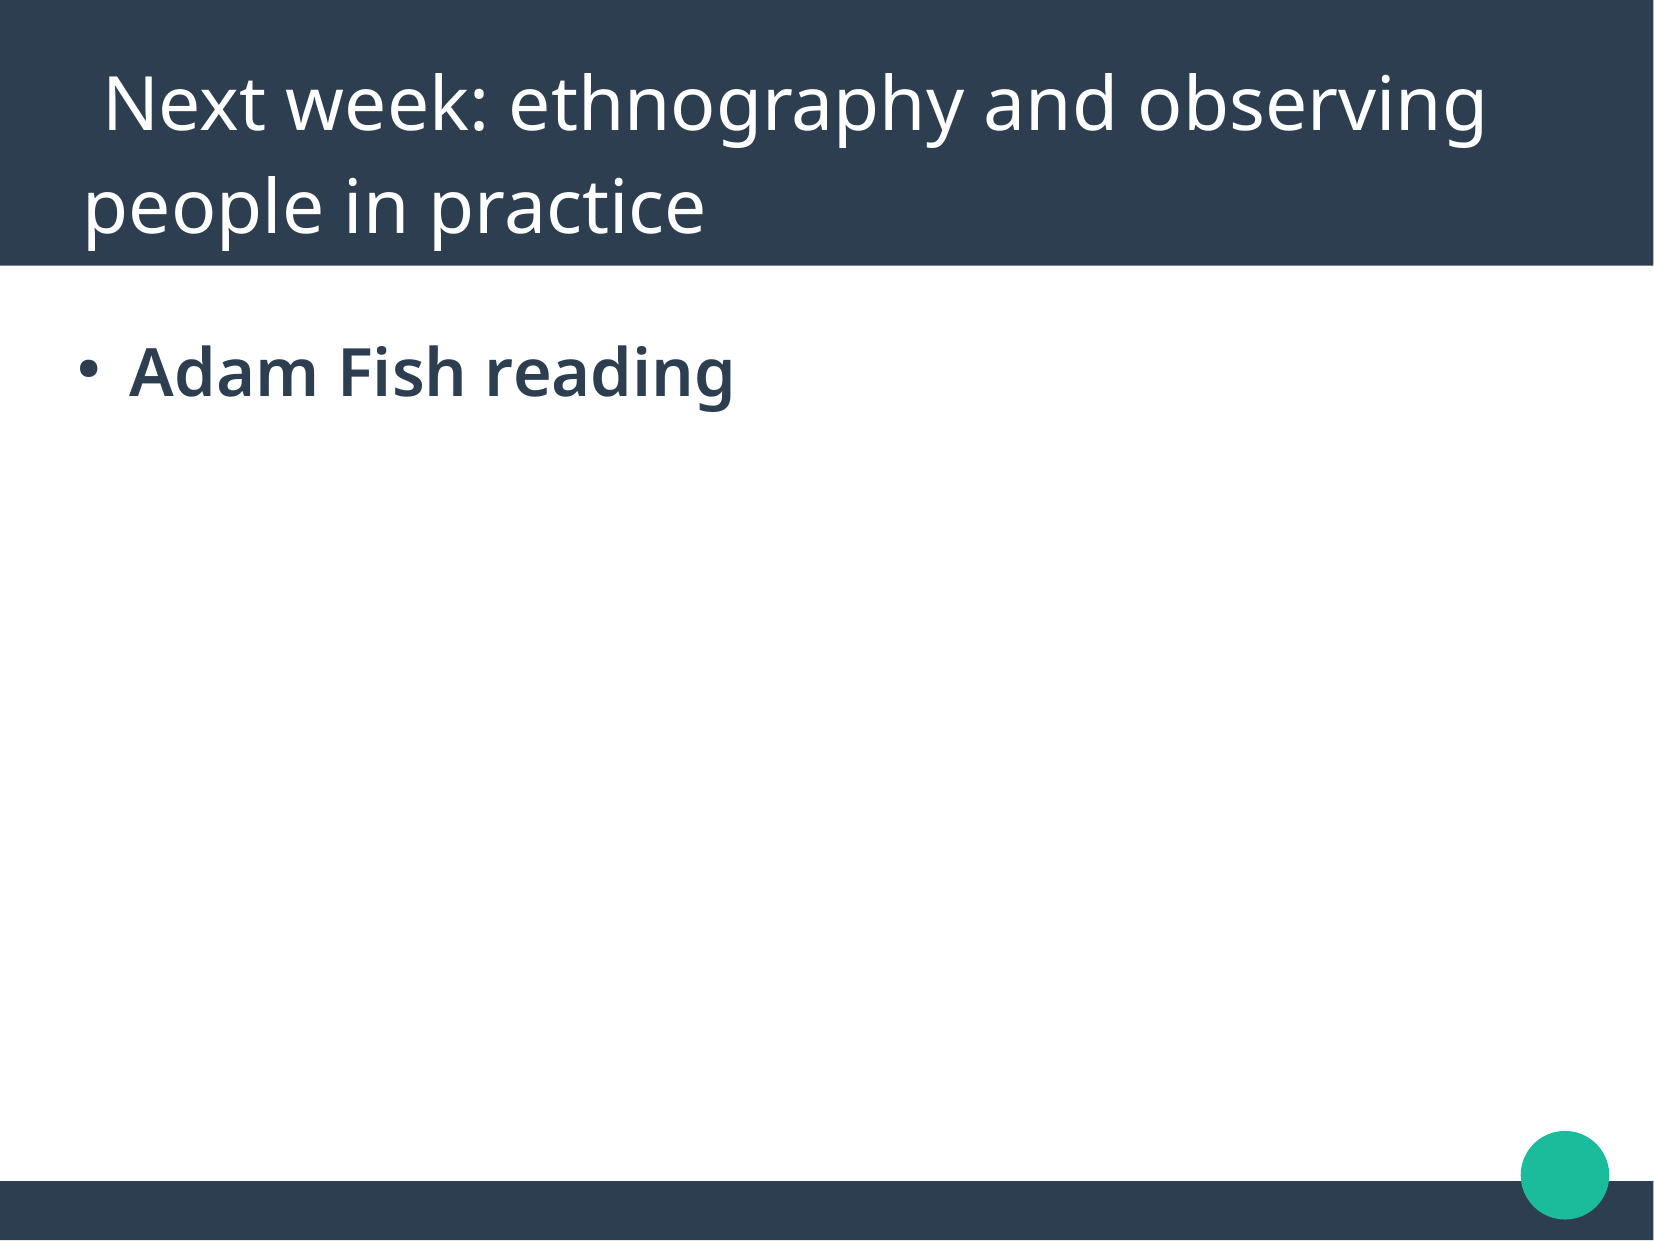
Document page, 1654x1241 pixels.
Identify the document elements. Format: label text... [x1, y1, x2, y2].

list Adam Fish reading [59, 324, 1595, 1152]
title Next week: ethnography and observing people in practice [82, 49, 1571, 257]
